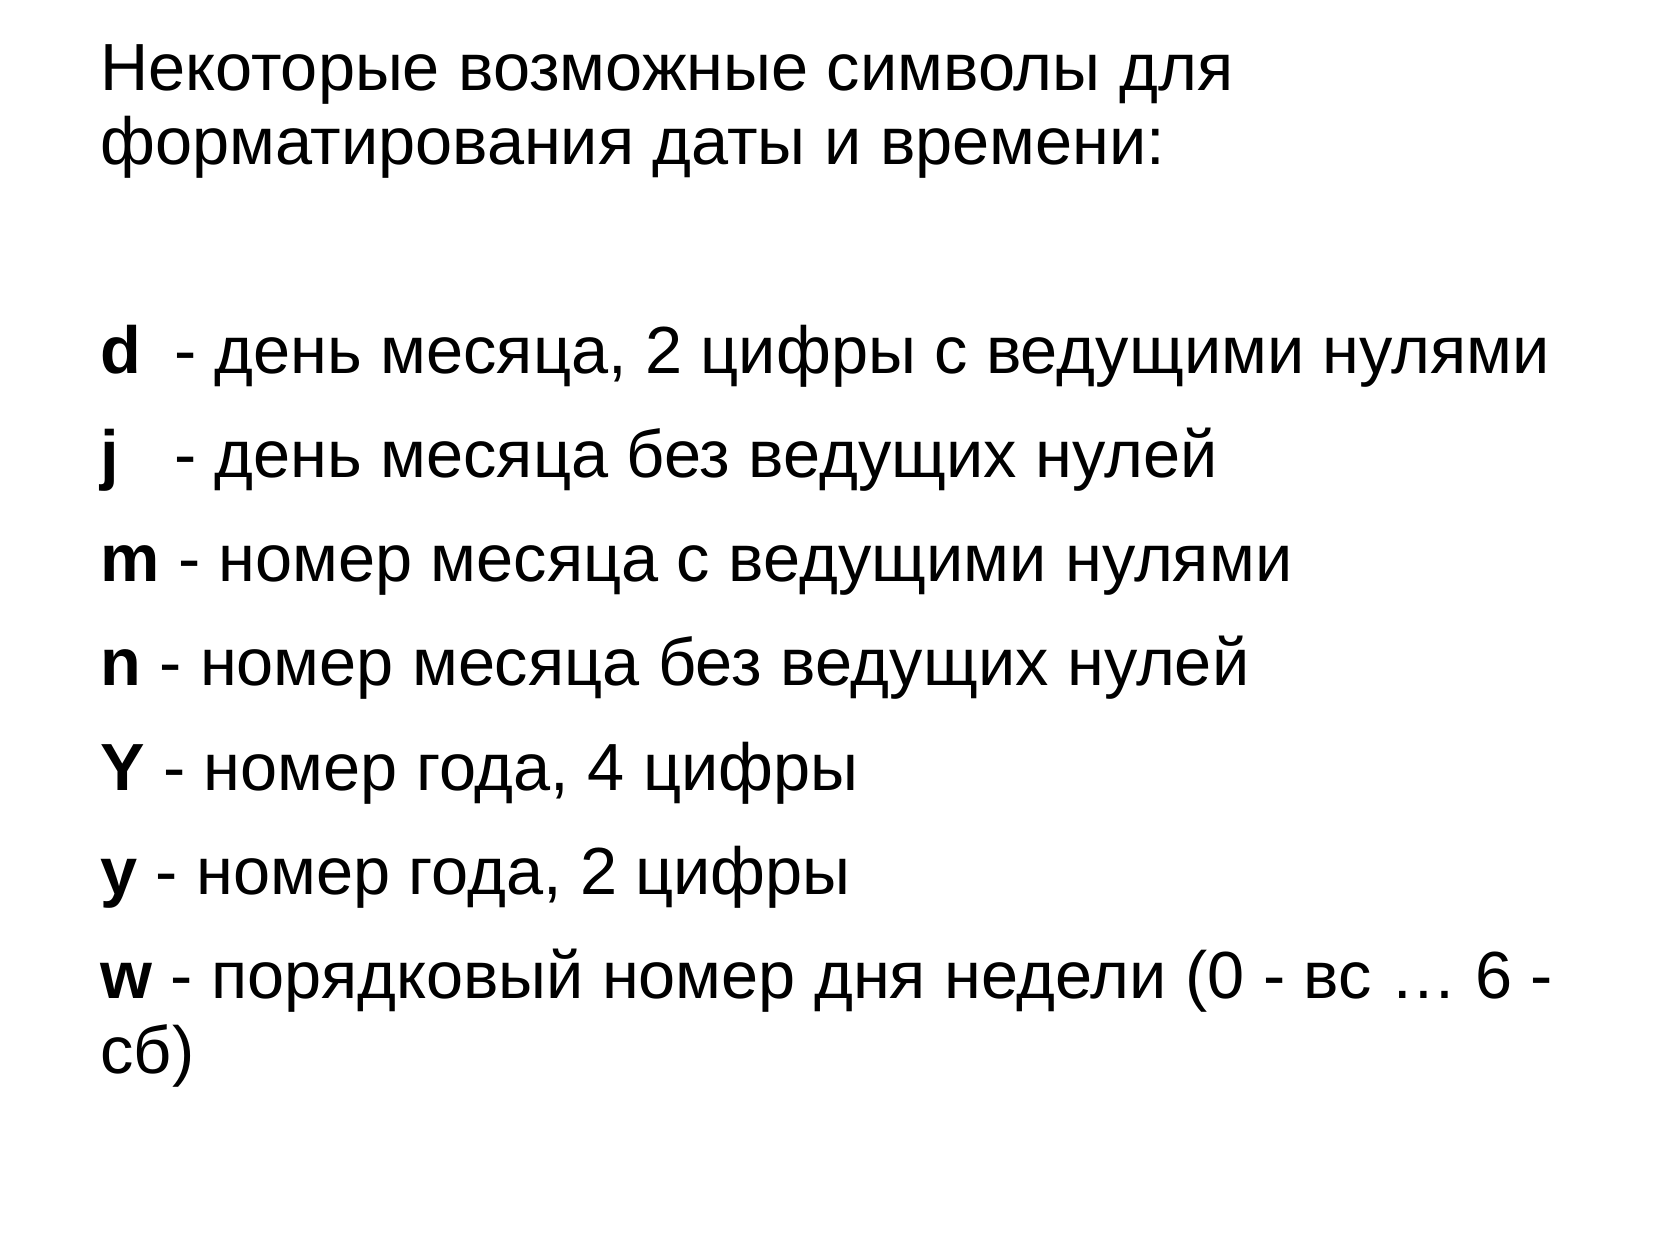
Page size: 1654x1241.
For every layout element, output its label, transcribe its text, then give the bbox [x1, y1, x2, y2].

list Некоторые возможные символы для форматирования даты и времени: d - день месяца, 2 цифры с ведущими нулями j - день месяца без ведущих нулей m - номер месяца с ведущими нулями n - номер месяца без ведущих нулей Y - номер года, 4 цифры y - номер года, 2 цифры w - порядковый номер дня недели (0 - вс … 6 - сб) [29, 29, 1625, 1192]
